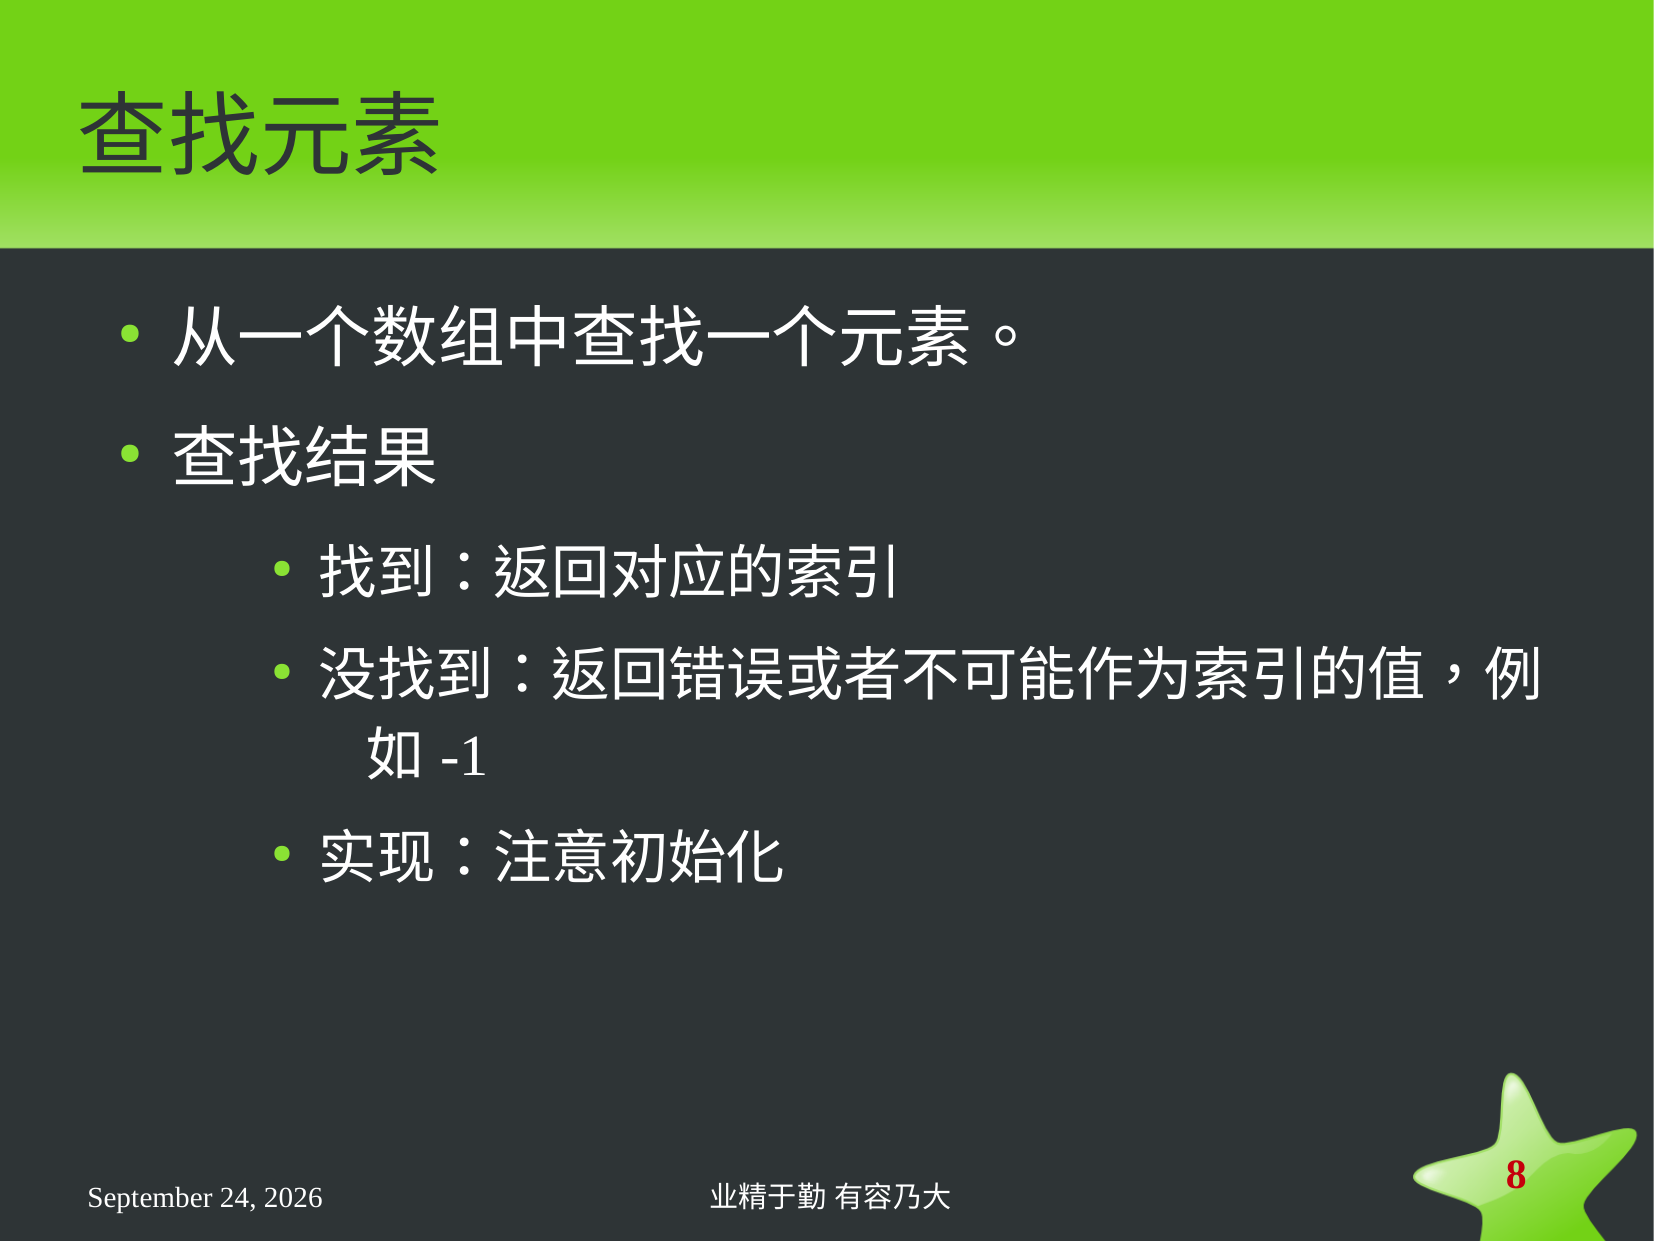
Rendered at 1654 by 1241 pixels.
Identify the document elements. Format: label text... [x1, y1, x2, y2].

picture [0, 0, 1654, 1241]
list 从一个数组中查找一个元素。 查找结果 找到：返回对应的索引 没找到：返回错误或者不可能作为索引的值，例如-1 实现：注意初始化 [82, 290, 1571, 1109]
title 查找元素 [76, 29, 1565, 237]
